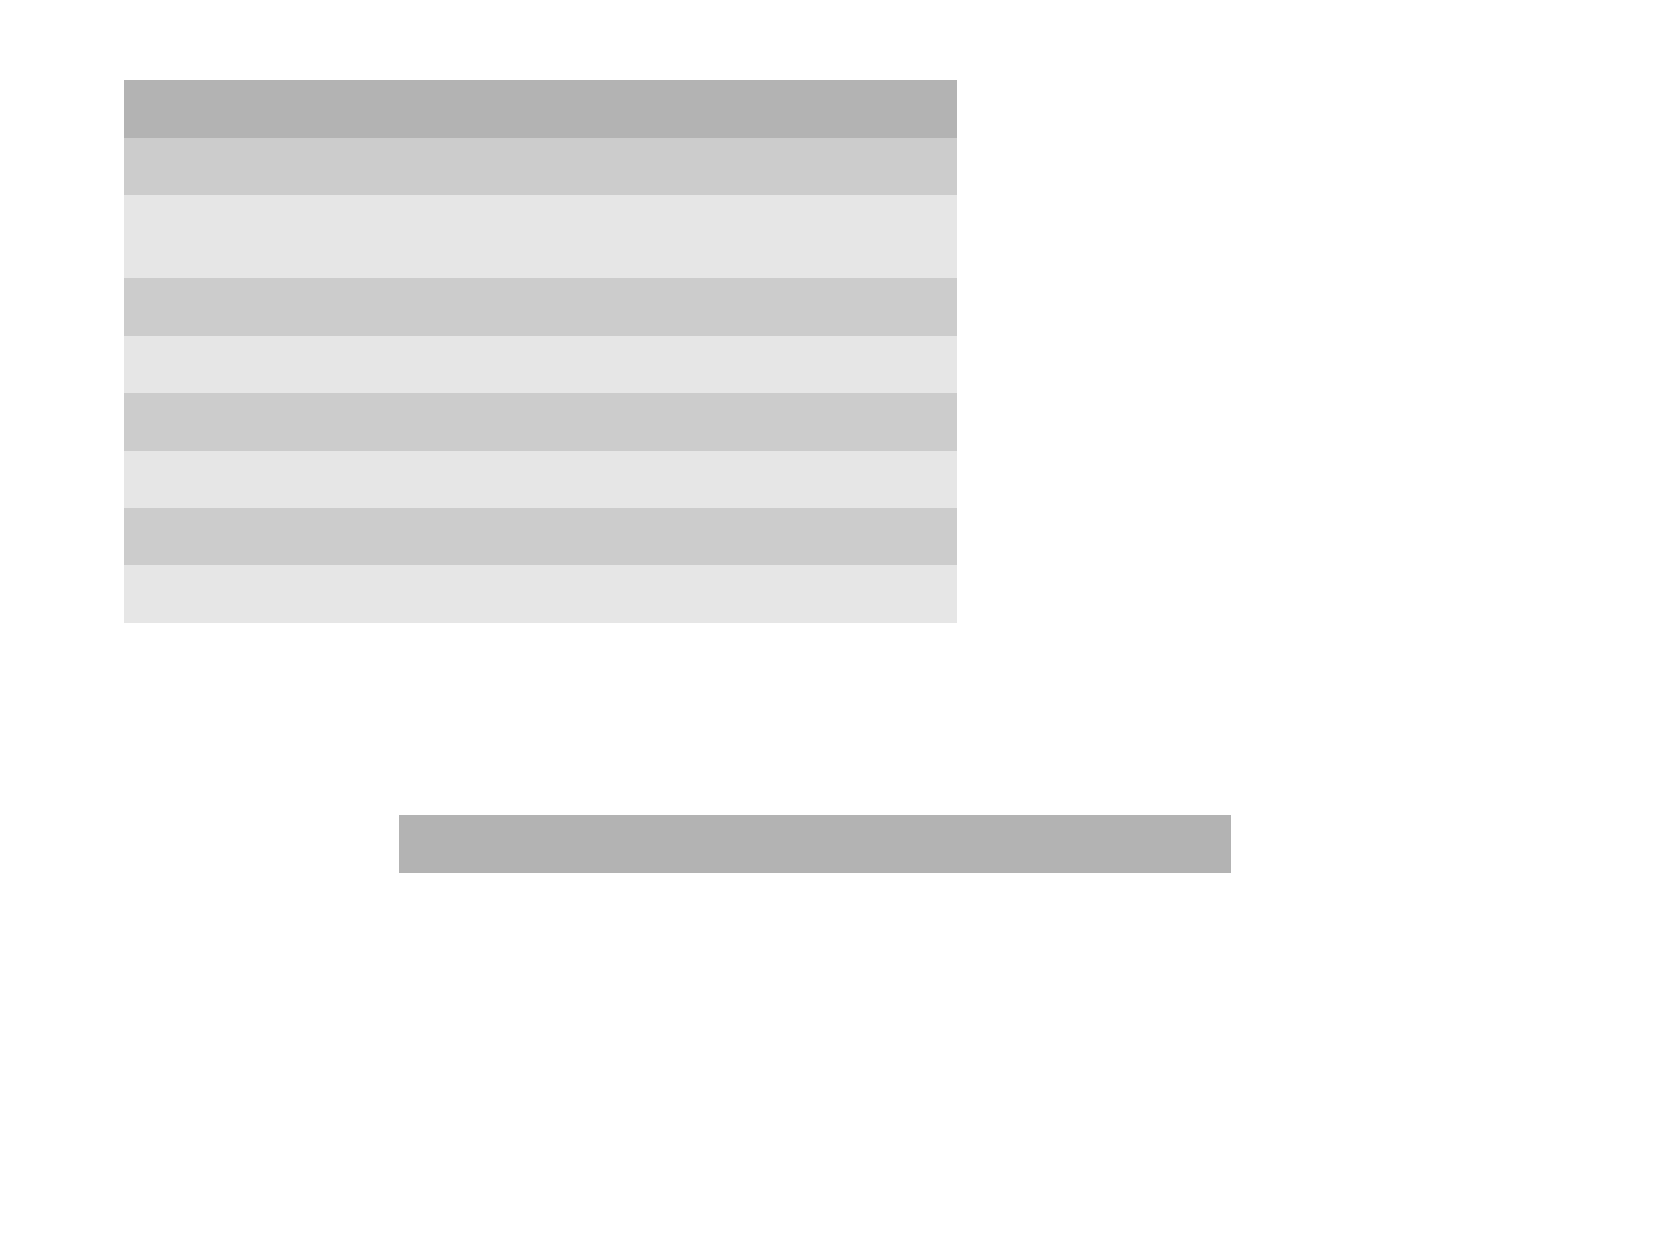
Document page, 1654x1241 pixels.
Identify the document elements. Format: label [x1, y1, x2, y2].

table_header [756, 815, 875, 873]
table_cell [124, 336, 957, 393]
table_cell [124, 195, 957, 278]
table_header [124, 80, 957, 138]
table_header [875, 815, 993, 873]
table_cell [124, 278, 957, 336]
table_header [518, 815, 637, 873]
table_cell [124, 138, 957, 195]
table_header [1112, 815, 1231, 873]
table_cell [124, 508, 957, 565]
table_cell [124, 565, 957, 623]
table_cell [124, 451, 957, 508]
table_header [637, 815, 756, 873]
table_cell [124, 393, 957, 451]
table_header [399, 815, 518, 873]
table_header [993, 815, 1112, 873]
